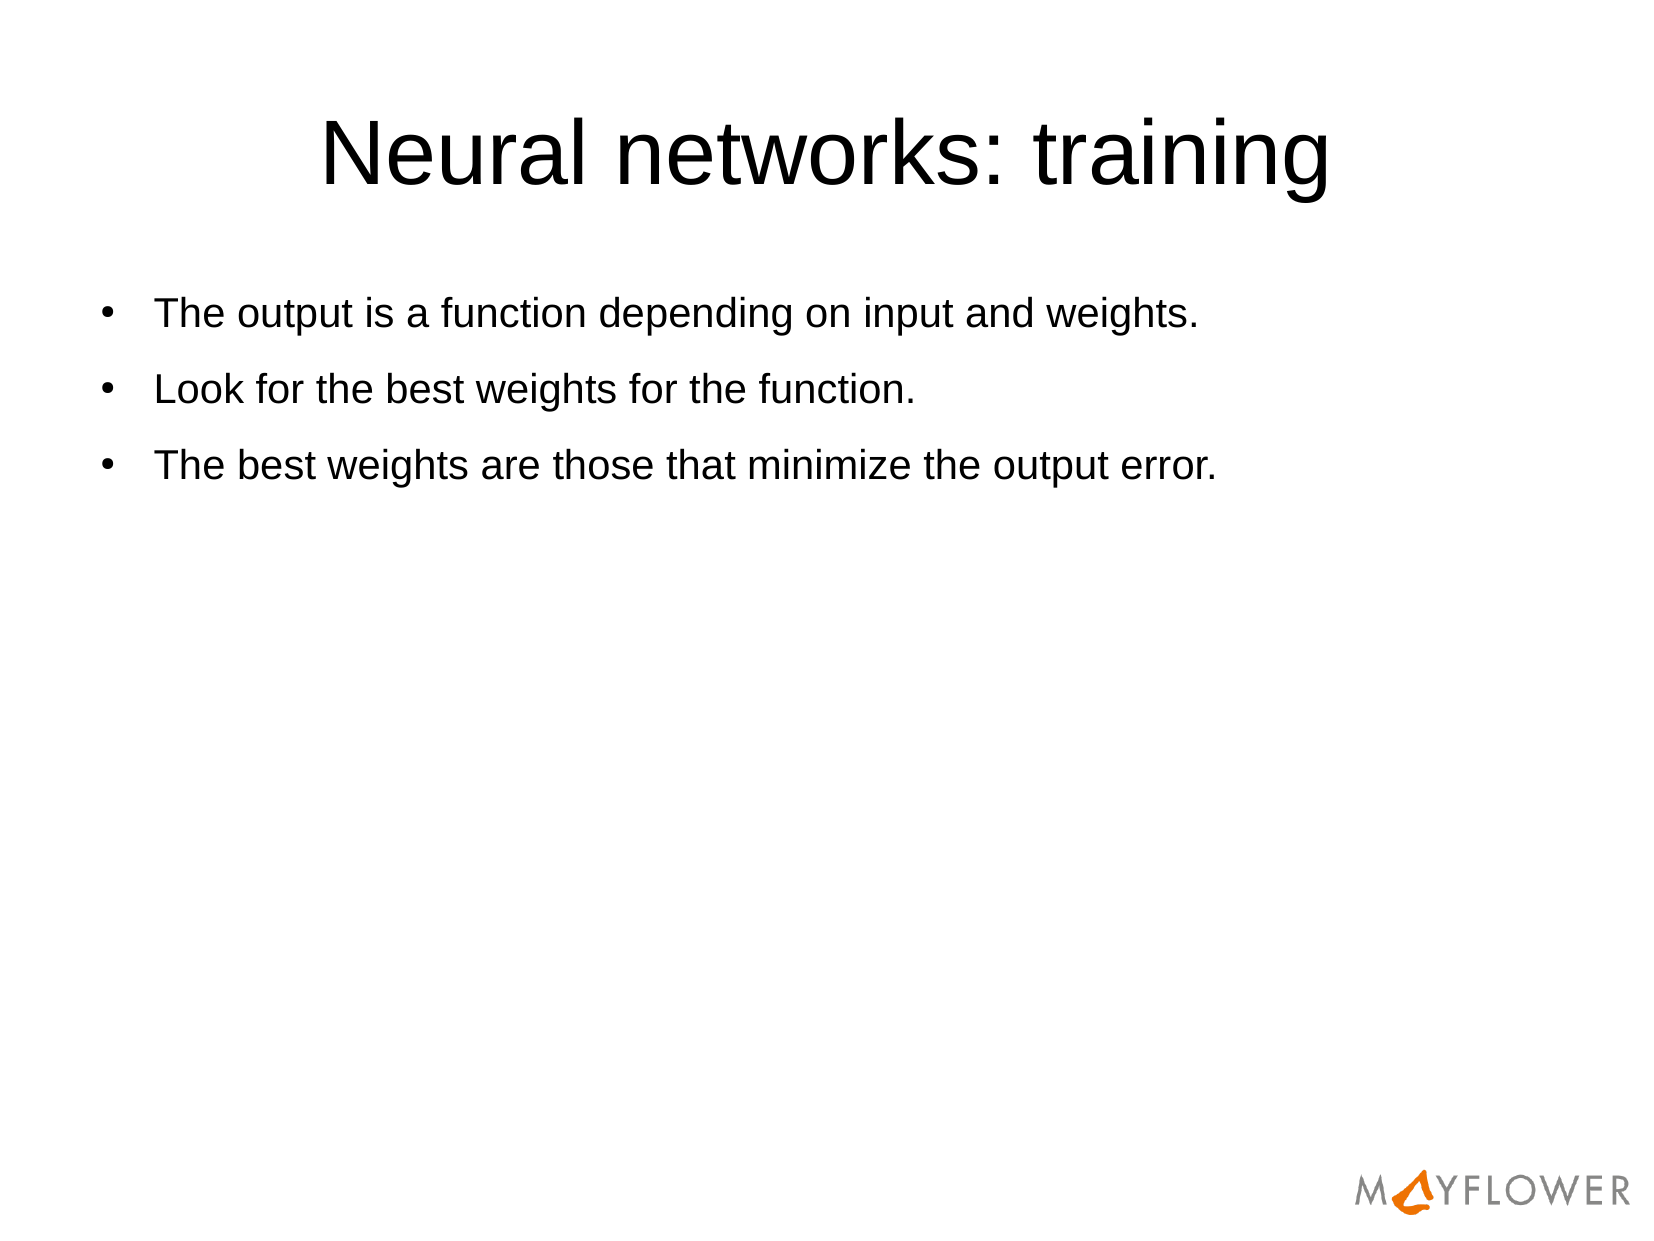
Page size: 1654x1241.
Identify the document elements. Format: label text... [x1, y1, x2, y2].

list The output is a function depending on input and weights. Look for the best weights for the function. The best weights are those that minimize the output error. [82, 290, 1571, 1010]
title Neural networks: training [82, 49, 1571, 257]
picture [1355, 1169, 1630, 1215]
